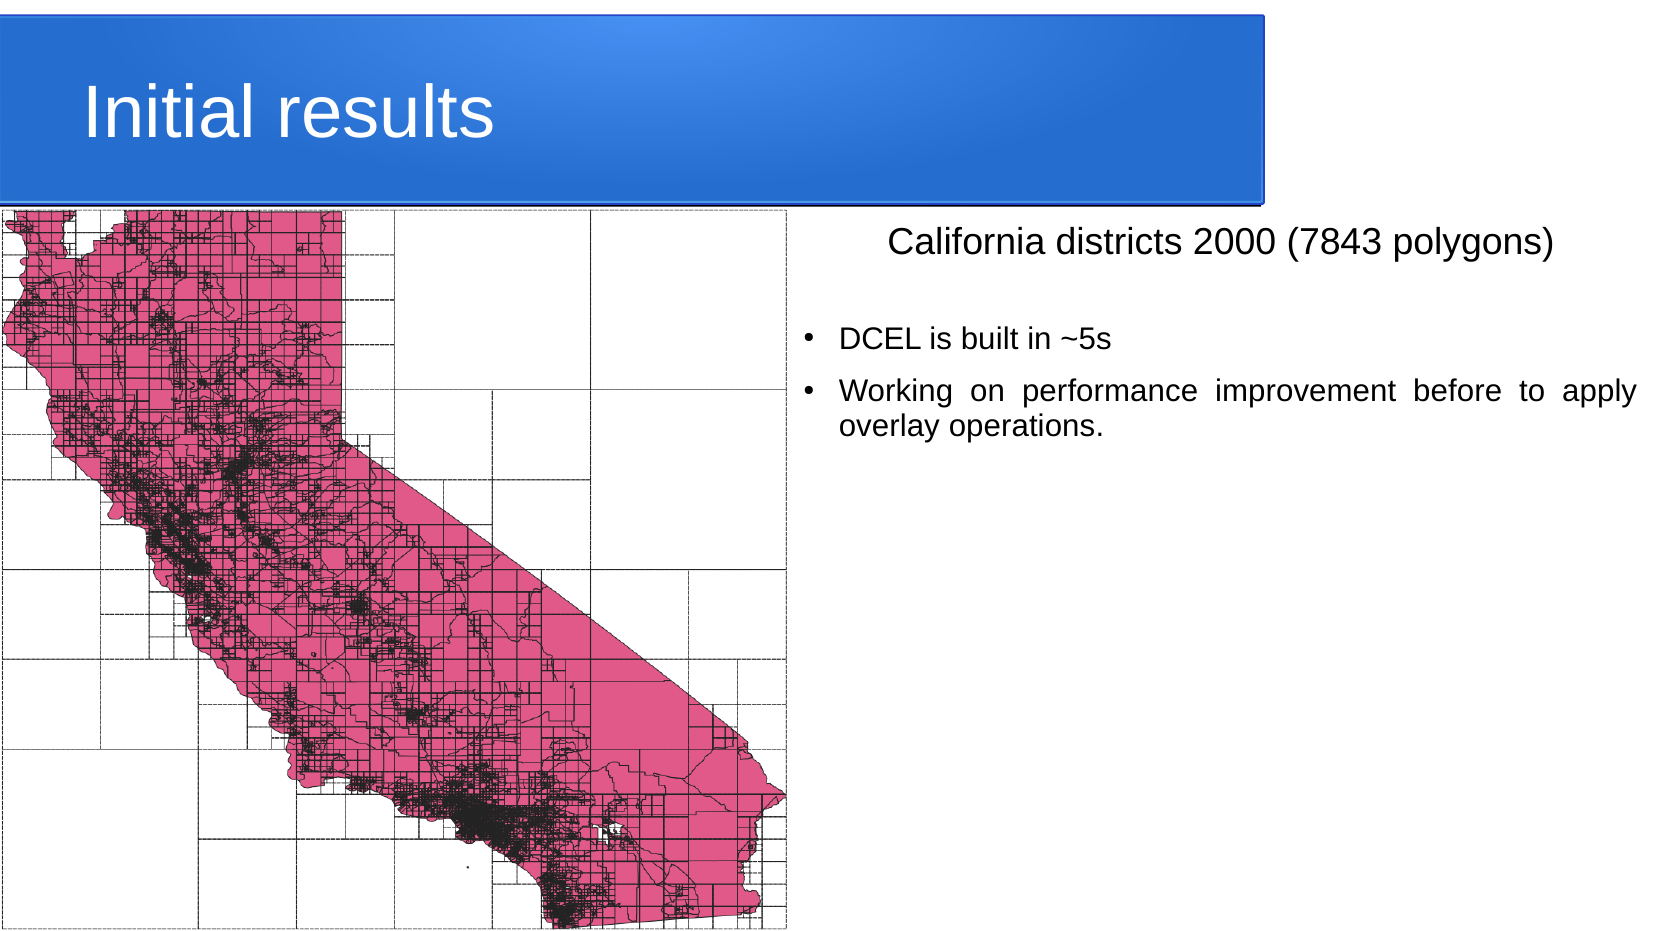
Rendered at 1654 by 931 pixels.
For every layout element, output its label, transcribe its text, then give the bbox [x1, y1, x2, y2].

title Initial results [82, 35, 1235, 189]
picture [0, 207, 789, 931]
text_box DCEL is built in ~5s Working on performance improvement before to apply overlay operations. [789, 313, 1654, 451]
text_box California districts 2000 (7843 polygons) [789, 213, 1654, 312]
